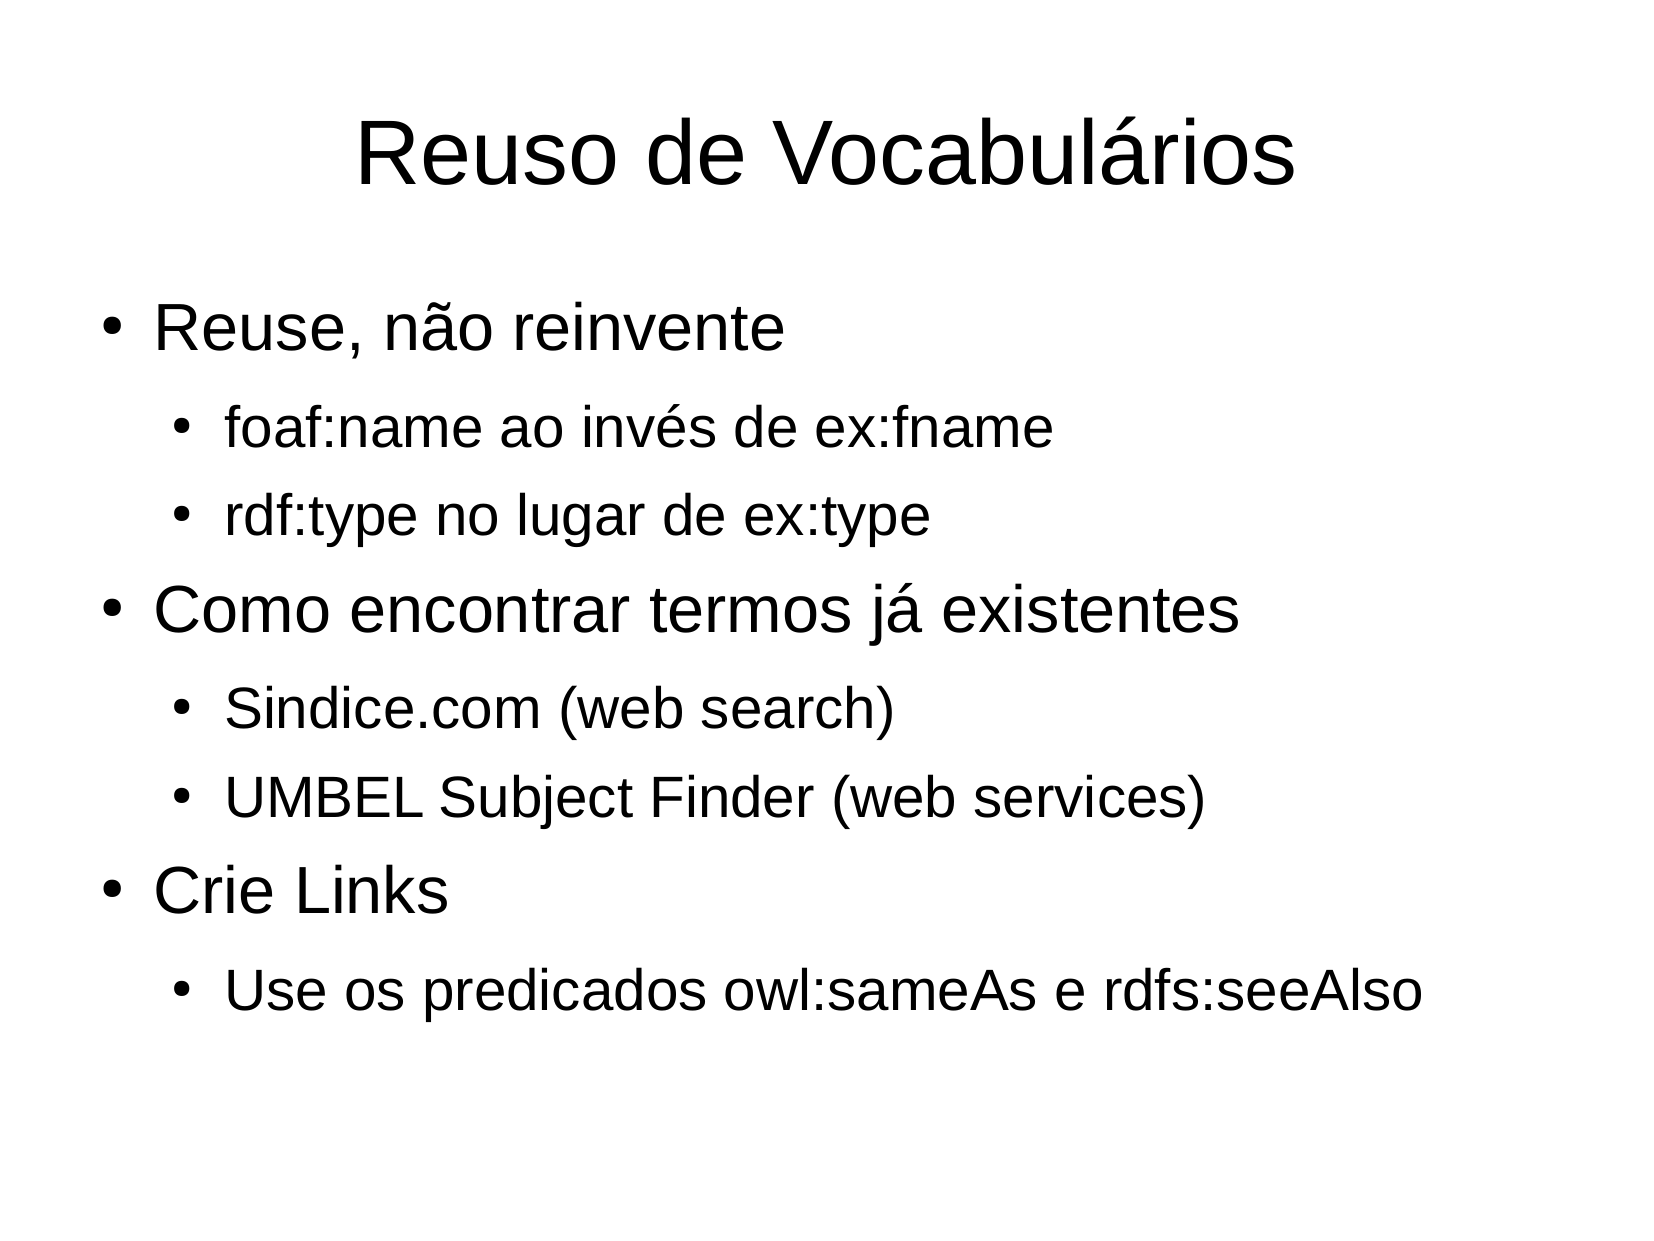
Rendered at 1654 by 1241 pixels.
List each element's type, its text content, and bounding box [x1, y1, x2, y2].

title Reuso de Vocabulários [82, 56, 1571, 250]
list Reuse, não reinvente foaf:name ao invés de ex:fname rdf:type no lugar de ex:type Como encontrar termos já existentes Sindice.com (web search) UMBEL Subject Finder (web services) Crie Links Use os predicados owl:sameAs e rdfs:seeAlso [82, 290, 1571, 1094]
